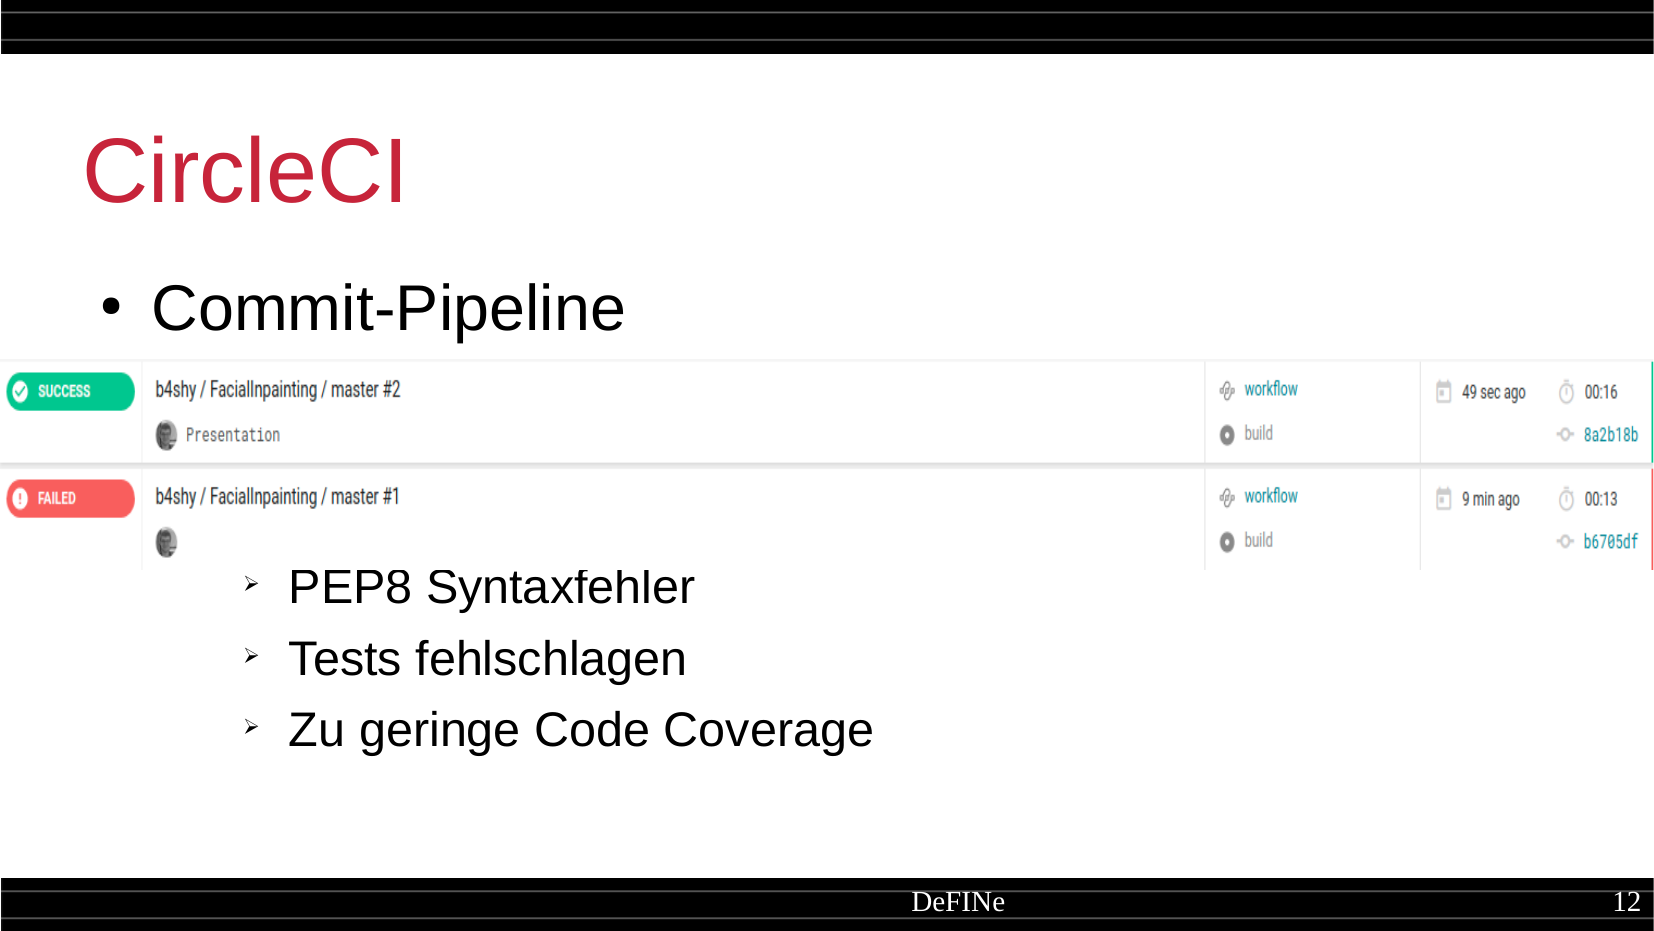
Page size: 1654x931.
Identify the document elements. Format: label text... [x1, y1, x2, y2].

list Commit-Pipeline Eingebunden in GitHub Commit schlägt fehl, wenn: PEP8 Syntaxfehler Tests fehlschlagen Zu geringe Code Coverage [82, 271, 1571, 359]
picture [1, 878, 1654, 931]
picture [0, 359, 1654, 571]
picture [1, 0, 1654, 54]
title CircleCI [82, 92, 1571, 249]
list Commit-Pipeline Eingebunden in GitHub Commit schlägt fehl, wenn: PEP8 Syntaxfehler Tests fehlschlagen Zu geringe Code Coverage [82, 571, 1571, 758]
